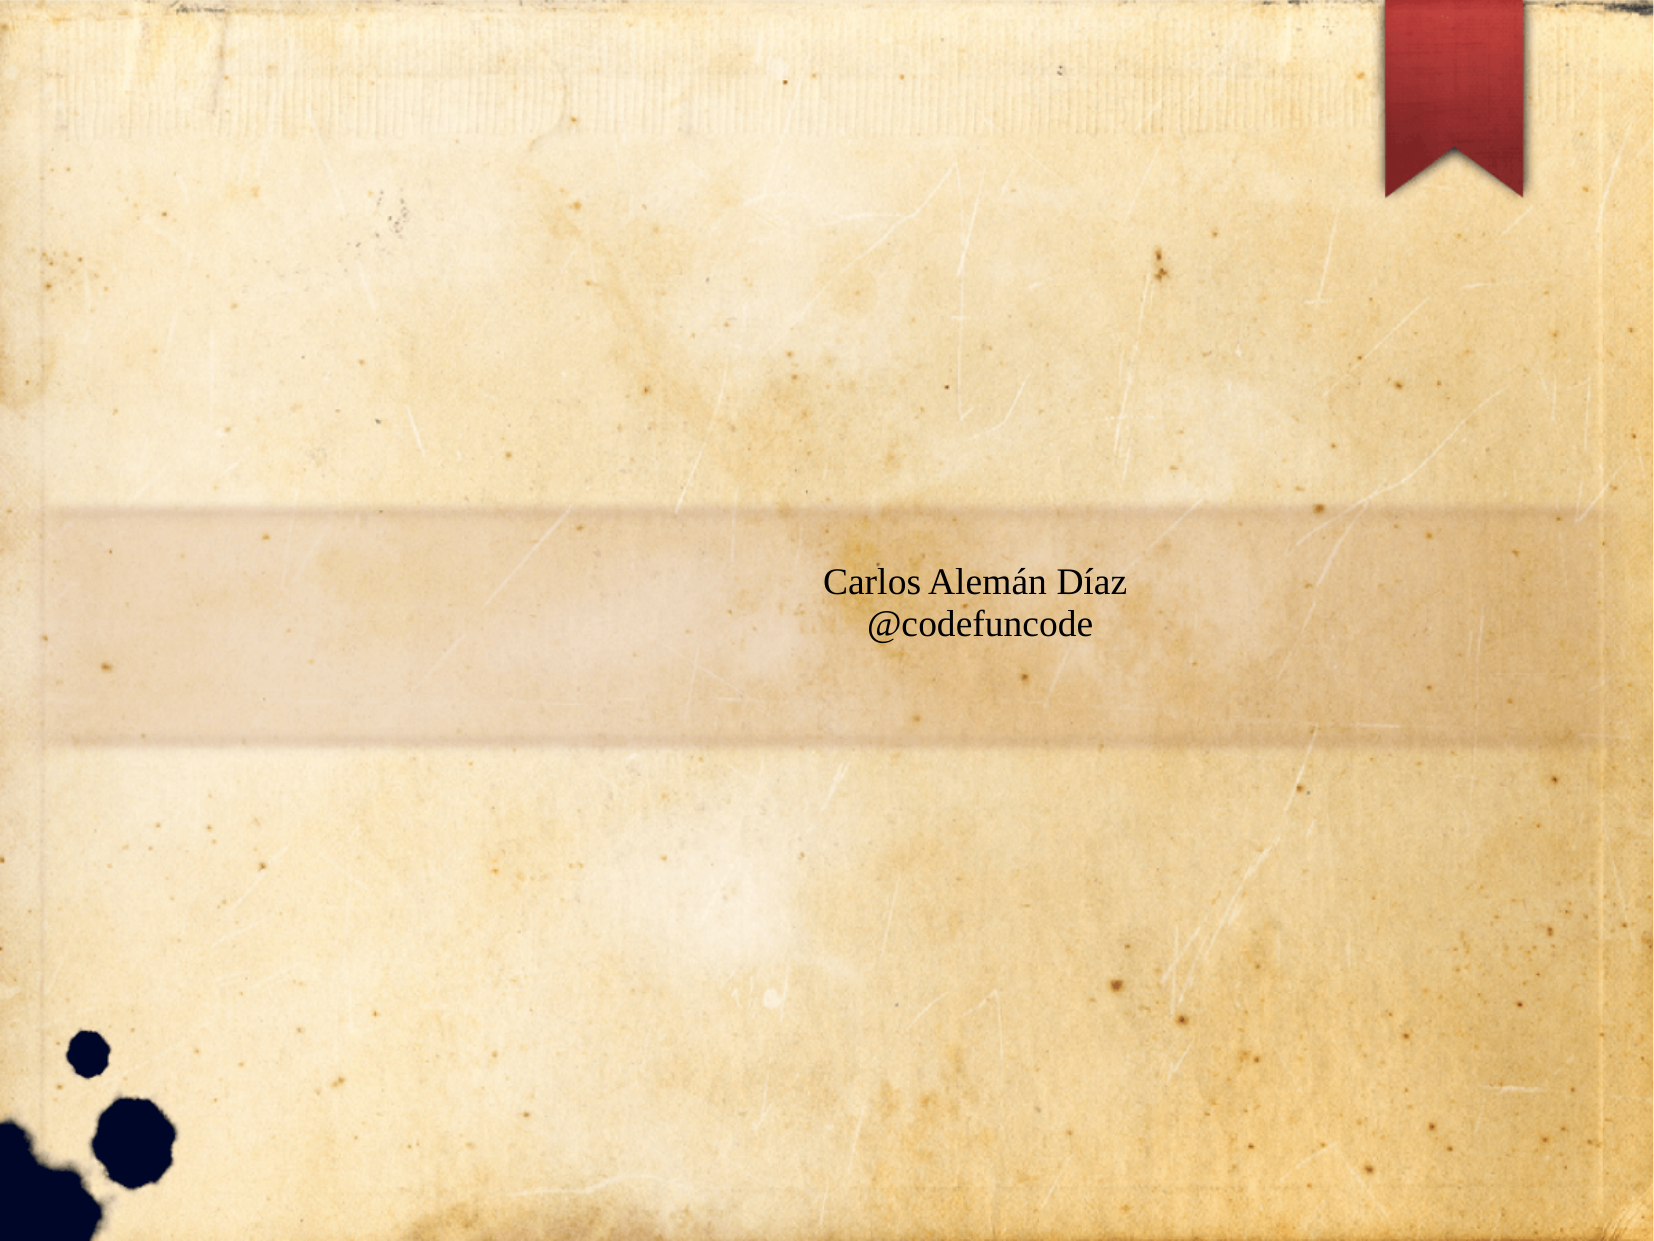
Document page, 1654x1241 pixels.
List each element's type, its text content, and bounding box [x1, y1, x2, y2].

title Carlos Alemán Díaz @codefuncode [431, 519, 1530, 727]
picture [0, 0, 1654, 1241]
